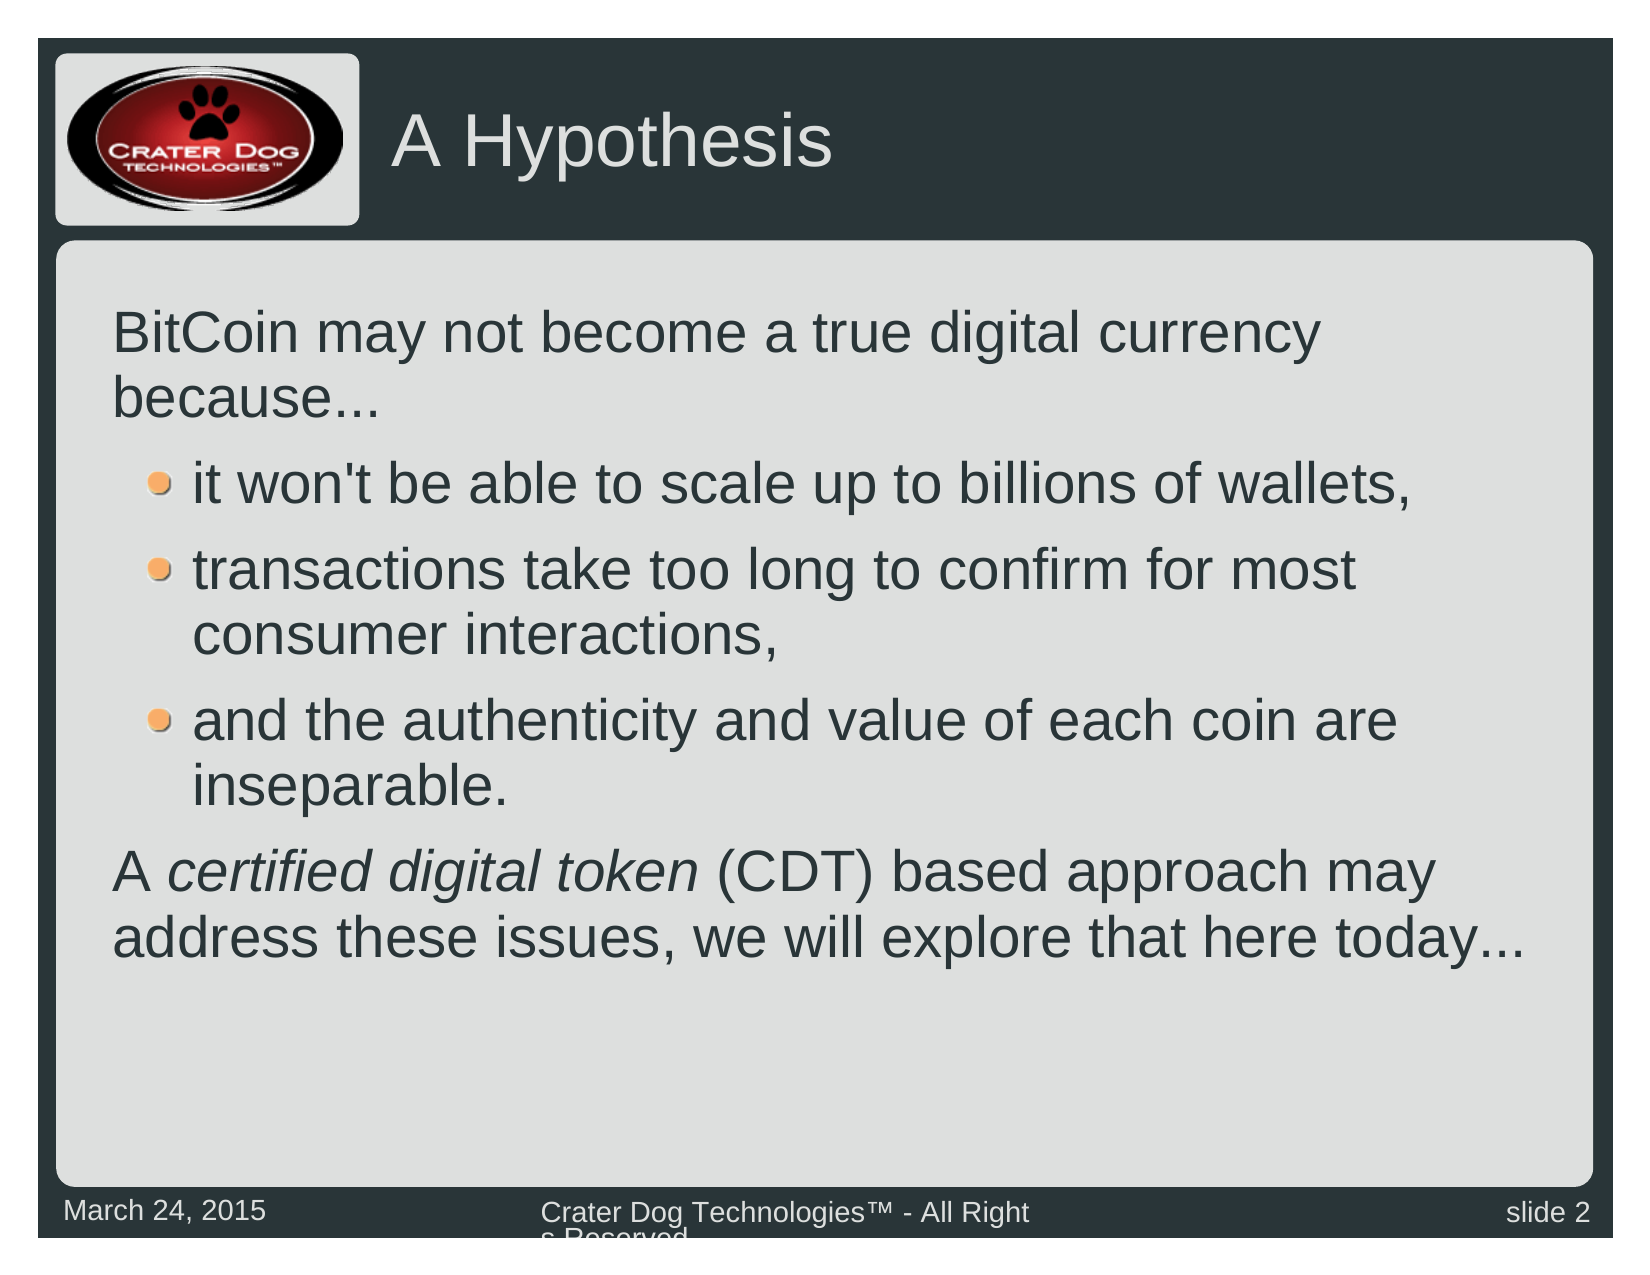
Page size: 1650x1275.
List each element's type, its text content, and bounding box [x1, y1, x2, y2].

picture [67, 66, 343, 211]
title A Hypothesis [391, 55, 1572, 224]
list BitCoin may not become a true digital currency because... it won't be able to scale up to billions of wallets, transactions take too long to confirm for most consumer interactions, and the authenticity and value of each coin are inseparable. A certified digital token (CDT) based approach may address these issues, we will explore that here today... [112, 299, 1592, 1163]
